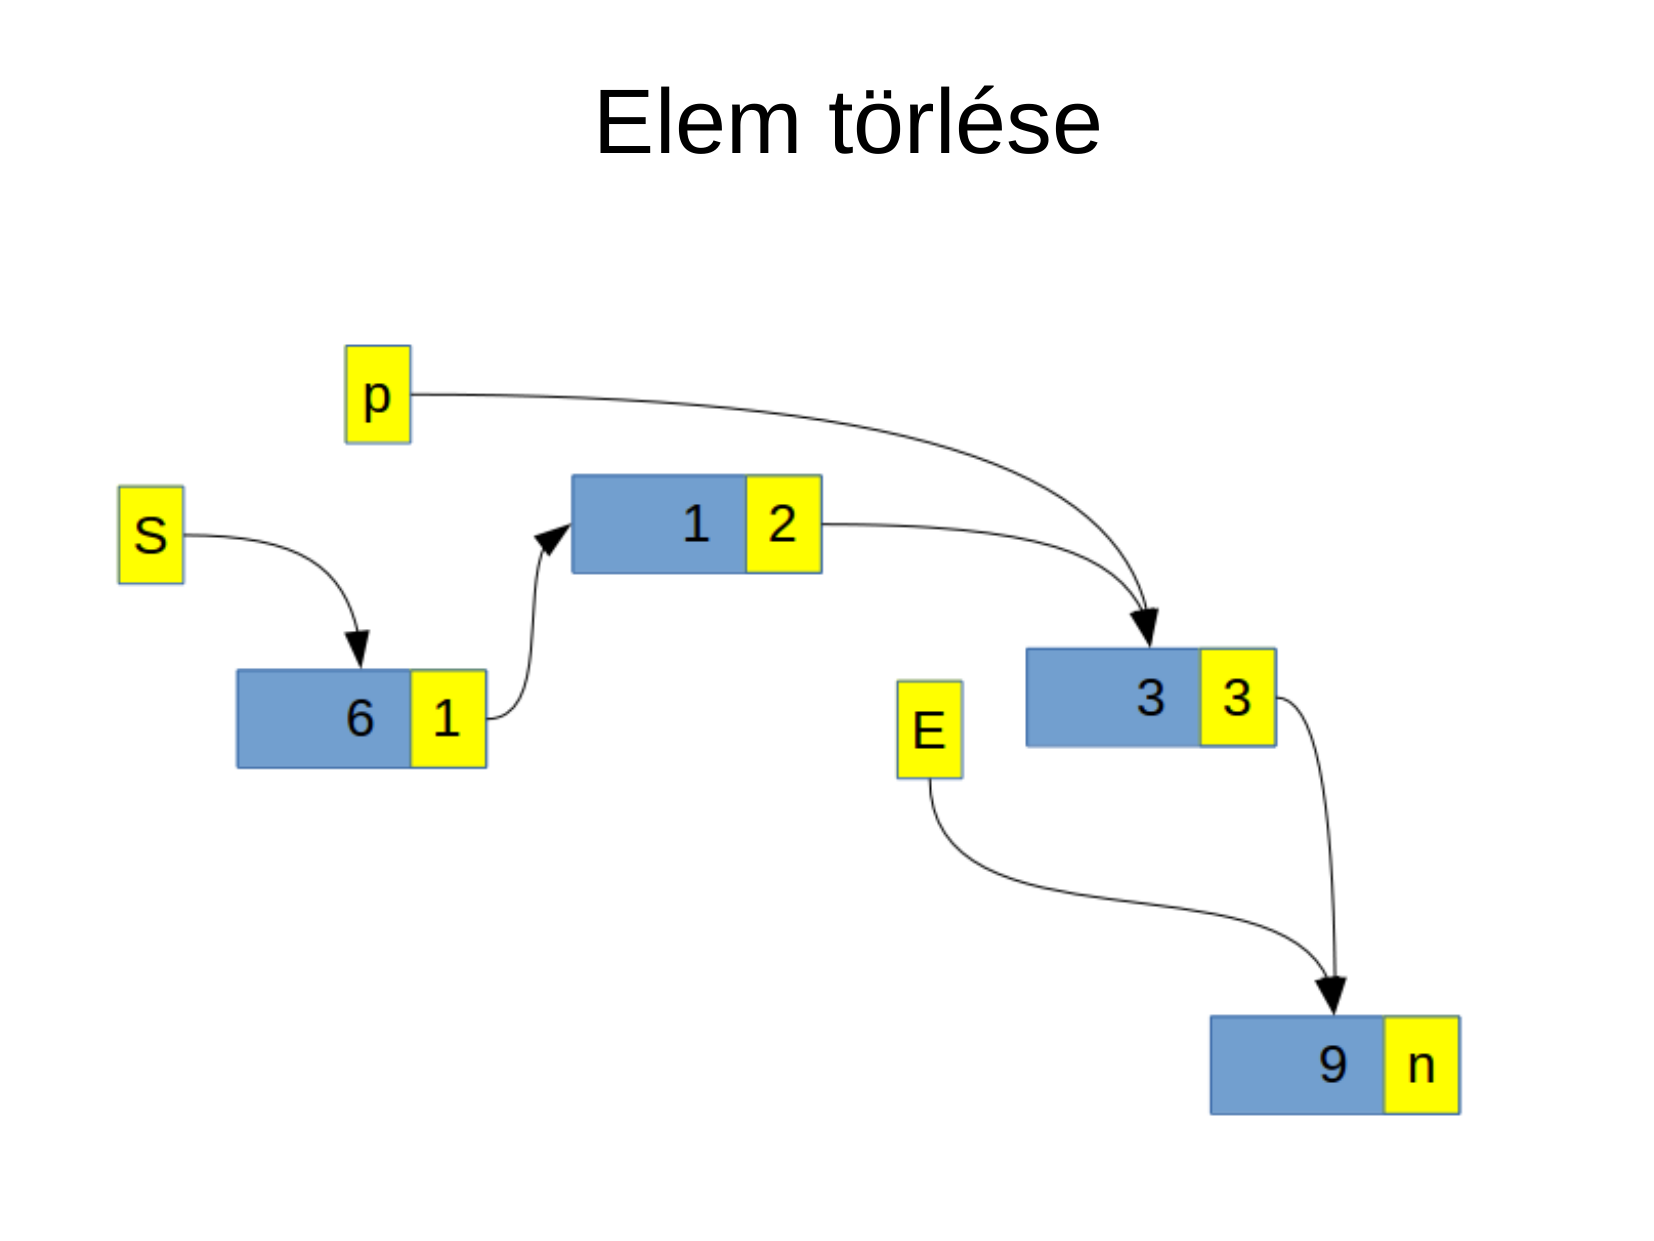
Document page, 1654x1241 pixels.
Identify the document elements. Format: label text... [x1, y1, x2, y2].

title Elem törlése [105, 17, 1594, 226]
picture [82, 294, 1571, 1167]
